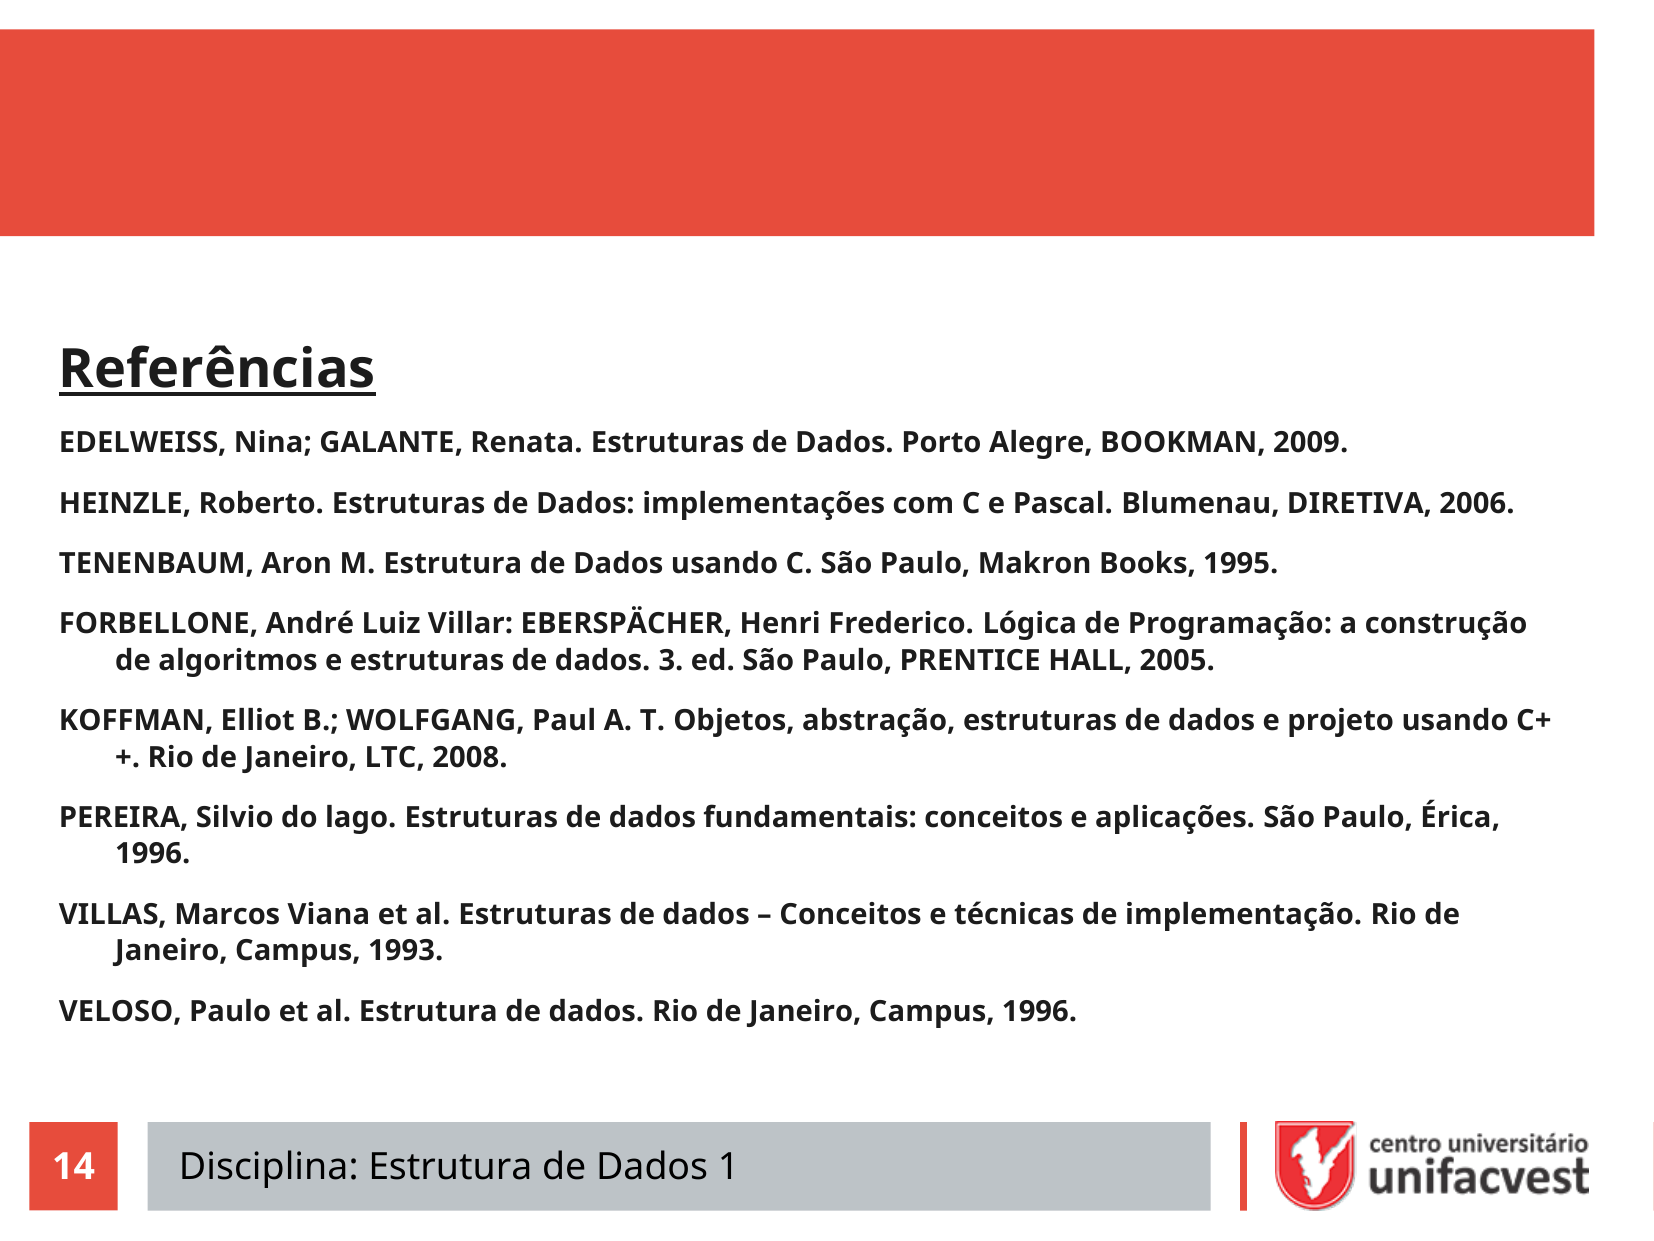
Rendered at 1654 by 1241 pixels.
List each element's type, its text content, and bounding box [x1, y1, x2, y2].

text_box [1248, 1120, 1654, 1212]
picture [1275, 1121, 1589, 1211]
text_box Disciplina: Estrutura de Dados 1 [164, 1132, 1214, 1196]
list Referências EDELWEISS, Nina; GALANTE, Renata. Estruturas de Dados. Porto Alegre, BOOKMAN, 2009. HEINZLE, Roberto. Estruturas de Dados: implementações com C e Pascal. Blumenau, DIRETIVA, 2006. TENENBAUM, Aron M. Estrutura de Dados usando C. São Paulo, Makron Books, 1995. FORBELLONE, André Luiz Villar: EBERSPÄCHER, Henri Frederico. Lógica de Programação: a construção de algoritmos e estruturas de dados. 3. ed. São Paulo, PRENTICE HALL, 2005. KOFFMAN, Elliot B.; WOLFGANG, Paul A. T. Objetos, abstração, estruturas de dados e projeto usando C++. Rio de Janeiro, LTC, 2008. PEREIRA, Silvio do lago. Estruturas de dados fundamentais: conceitos e aplicações. São Paulo, Érica, 1996. VILLAS, Marcos Viana et al. Estruturas de dados – Conceitos e técnicas de implementação. Rio de Janeiro, Campus, 1993. VELOSO, Paulo et al. Estrutura de dados. Rio de Janeiro, Campus, 1996. [59, 330, 1566, 1099]
